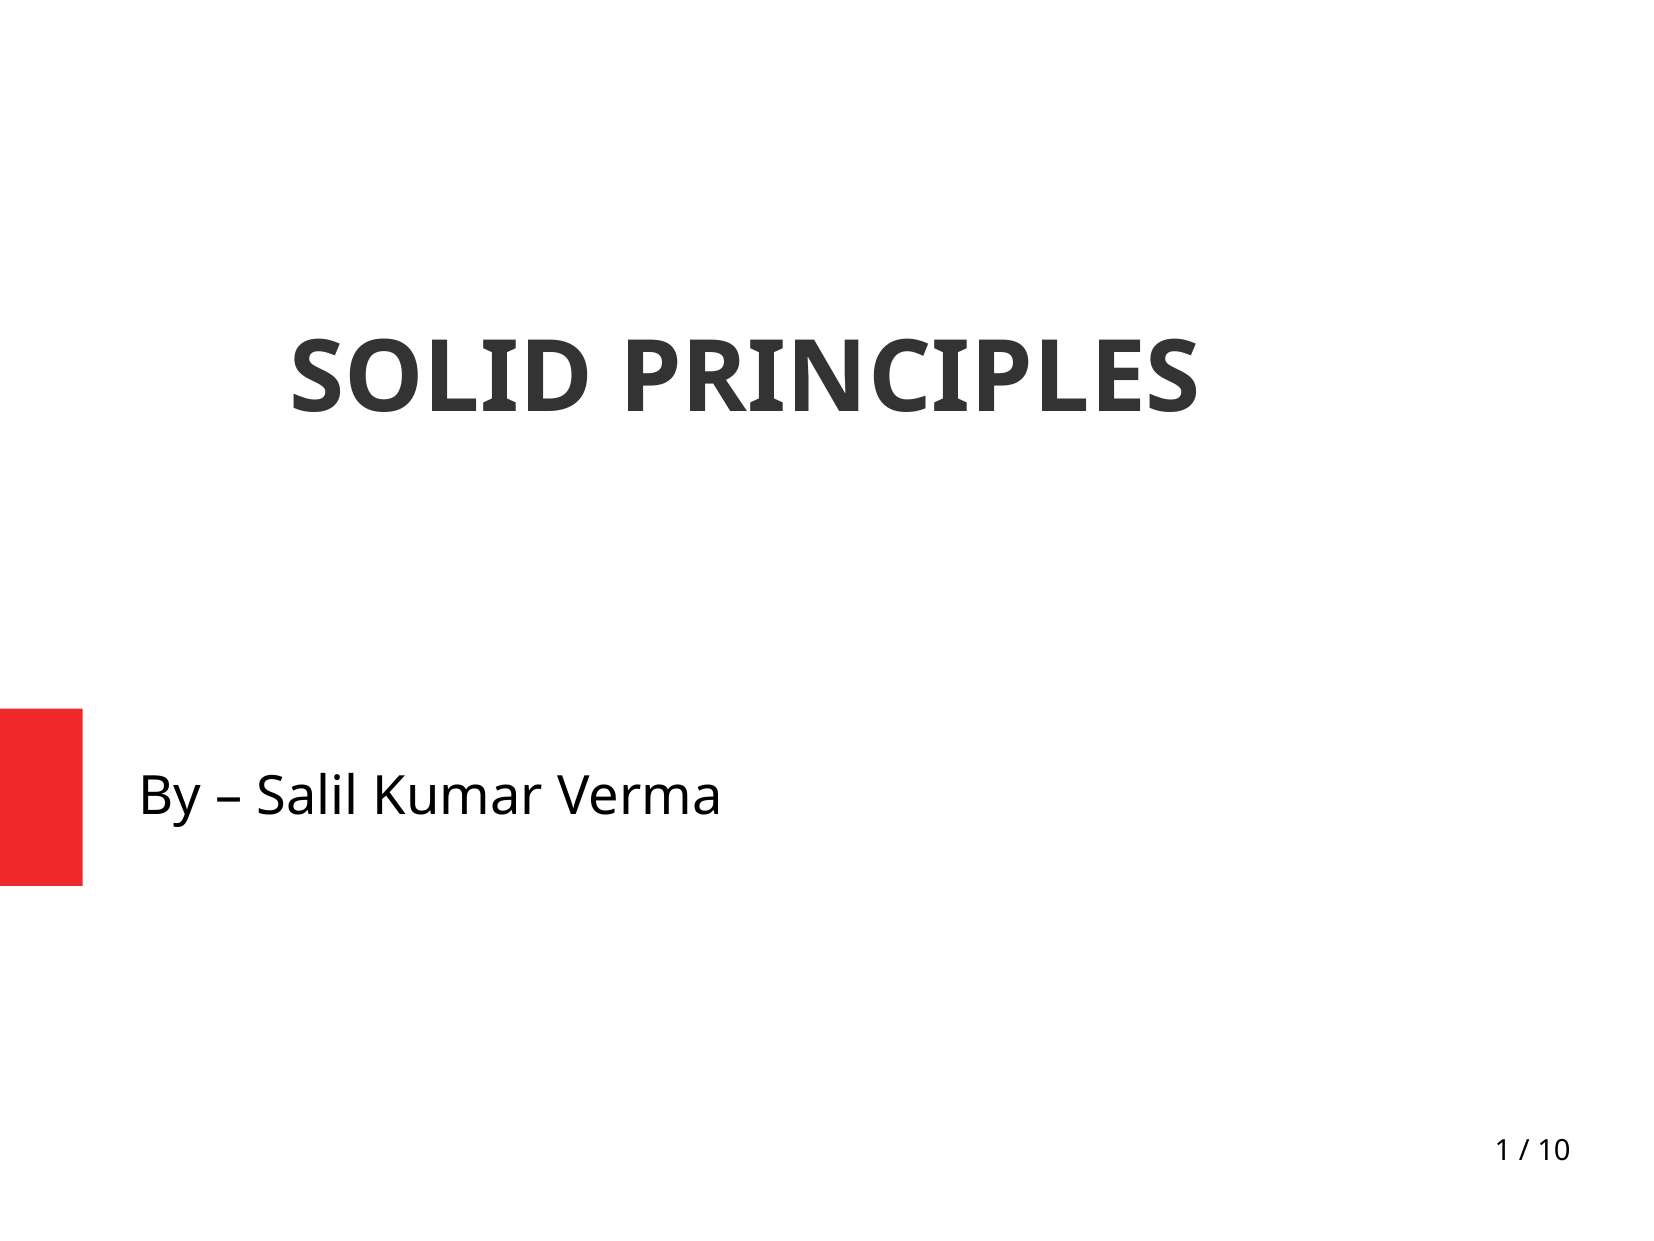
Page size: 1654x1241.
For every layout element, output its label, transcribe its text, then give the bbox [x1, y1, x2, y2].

title SOLID PRINCIPLES [289, 236, 1654, 509]
subtitle By – Salil Kumar Verma [0, 712, 1134, 875]
